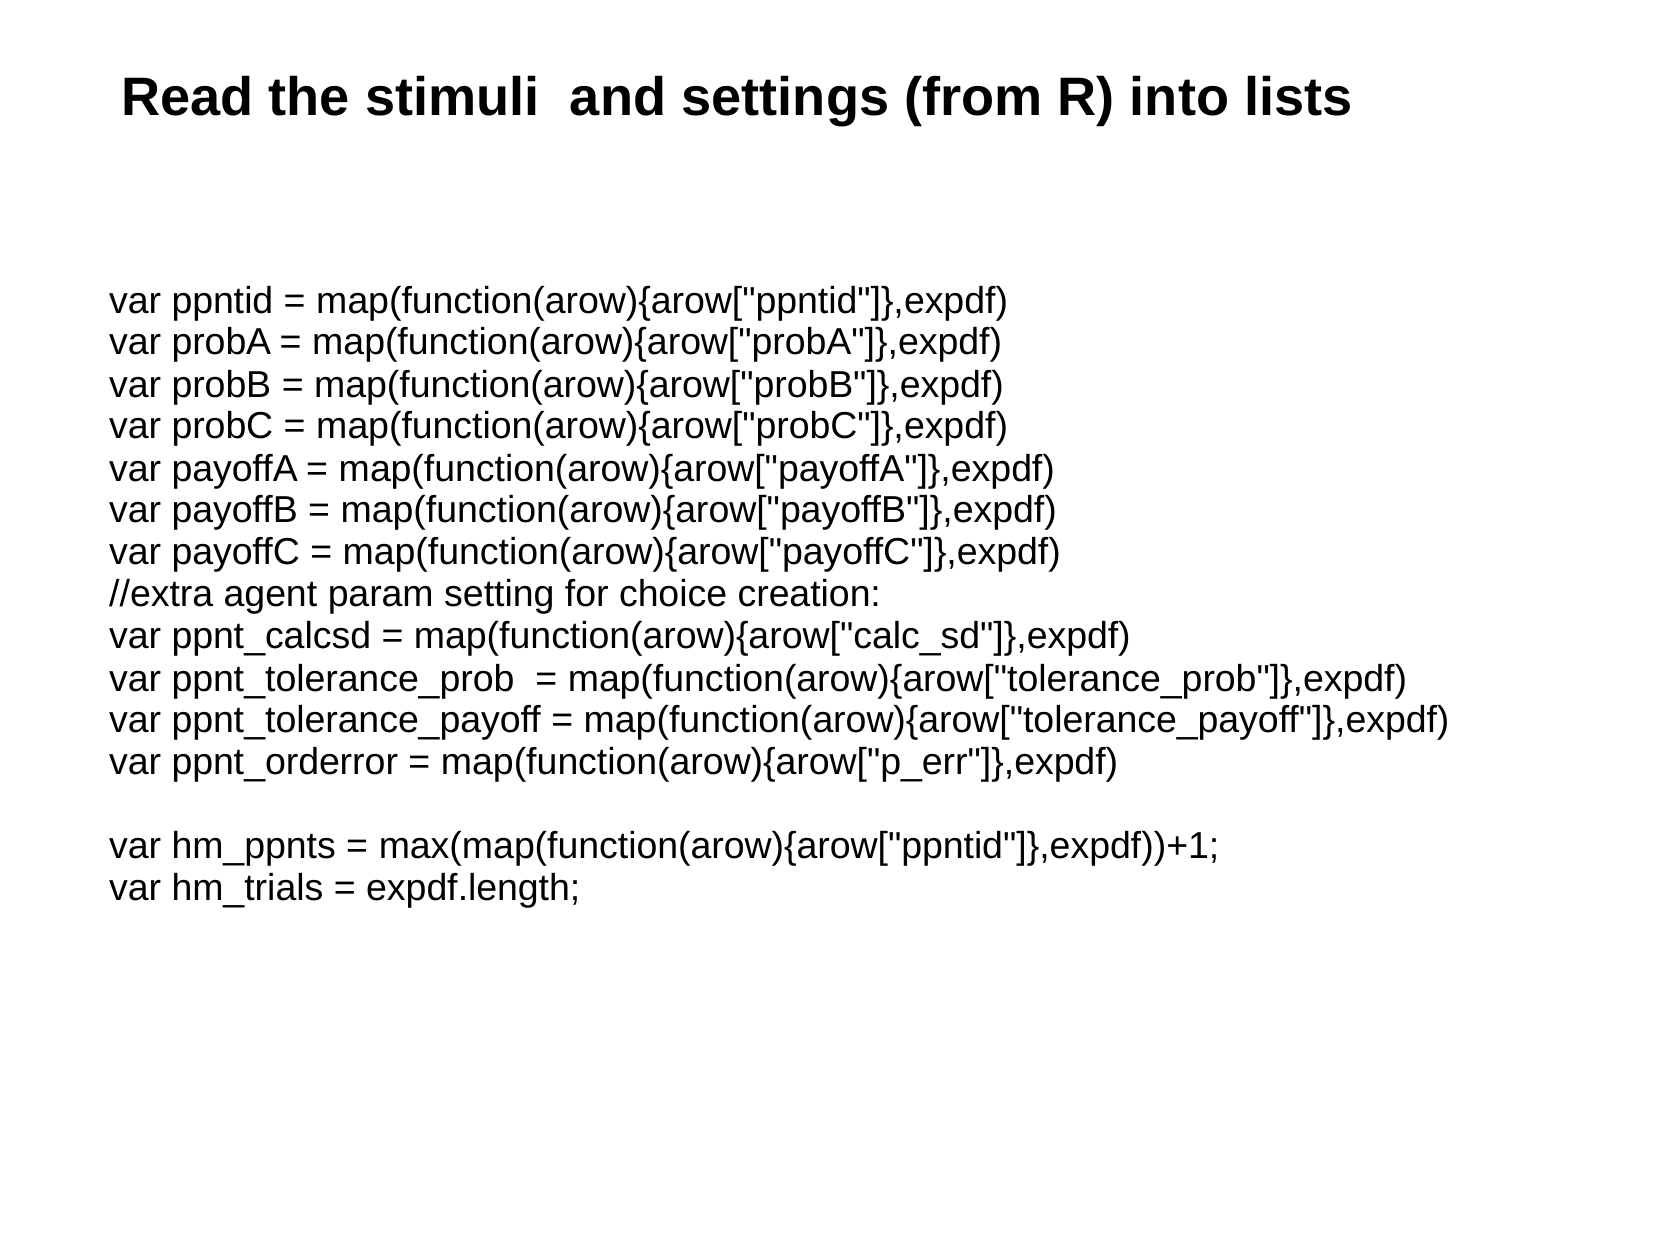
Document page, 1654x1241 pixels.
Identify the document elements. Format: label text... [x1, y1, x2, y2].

text_box Read the stimuli and settings (from R) into lists [106, 59, 1501, 200]
text_box var ppntid = map(function(arow){arow["ppntid"]},expdf) var probA = map(function(arow){arow["probA"]},expdf) var probB = map(function(arow){arow["probB"]},expdf) var probC = map(function(arow){arow["probC"]},expdf) var payoffA = map(function(arow){arow["payoffA"]},expdf) var payoffB = map(function(arow){arow["payoffB"]},expdf) var payoffC = map(function(arow){arow["payoffC"]},expdf) //extra agent param setting for choice creation: var ppnt_calcsd = map(function(arow){arow["calc_sd"]},expdf) var ppnt_tolerance_prob = map(function(arow){arow["tolerance_prob"]},expdf) var ppnt_tolerance_payoff = map(function(arow){arow["tolerance_payoff"]},expdf) var ppnt_orderror = map(function(arow){arow["p_err"]},expdf) var hm_ppnts = max(map(function(arow){arow["ppntid"]},expdf))+1; var hm_trials = expdf.length; [94, 271, 1560, 959]
